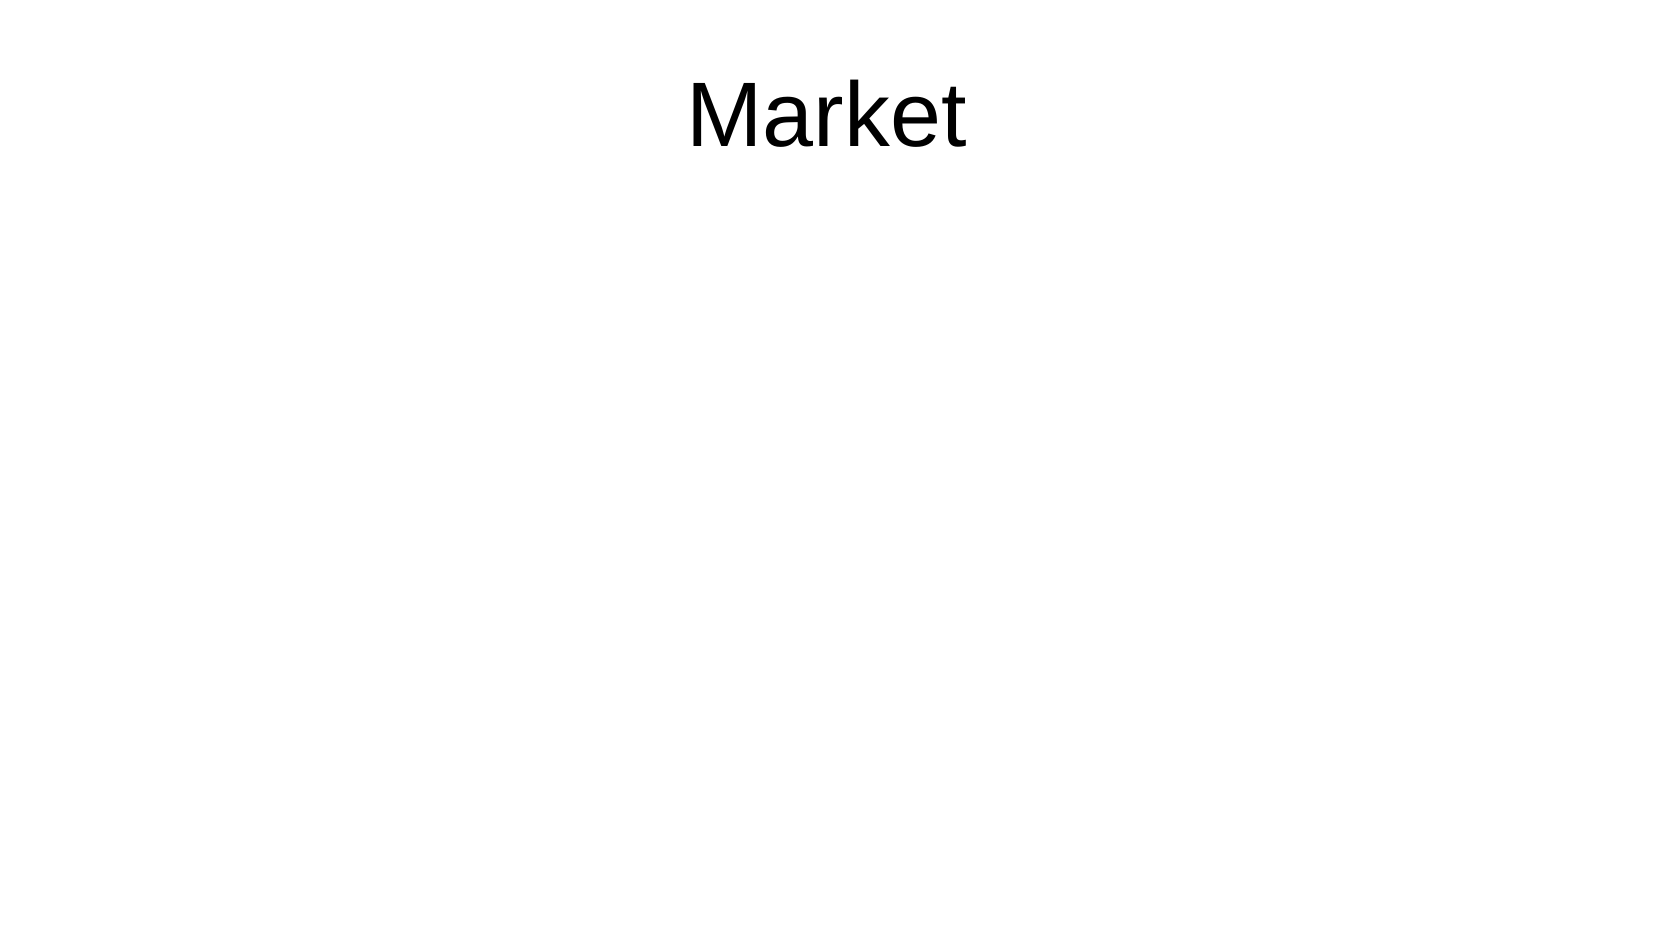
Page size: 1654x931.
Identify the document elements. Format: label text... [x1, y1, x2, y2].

title Market [82, 37, 1571, 193]
